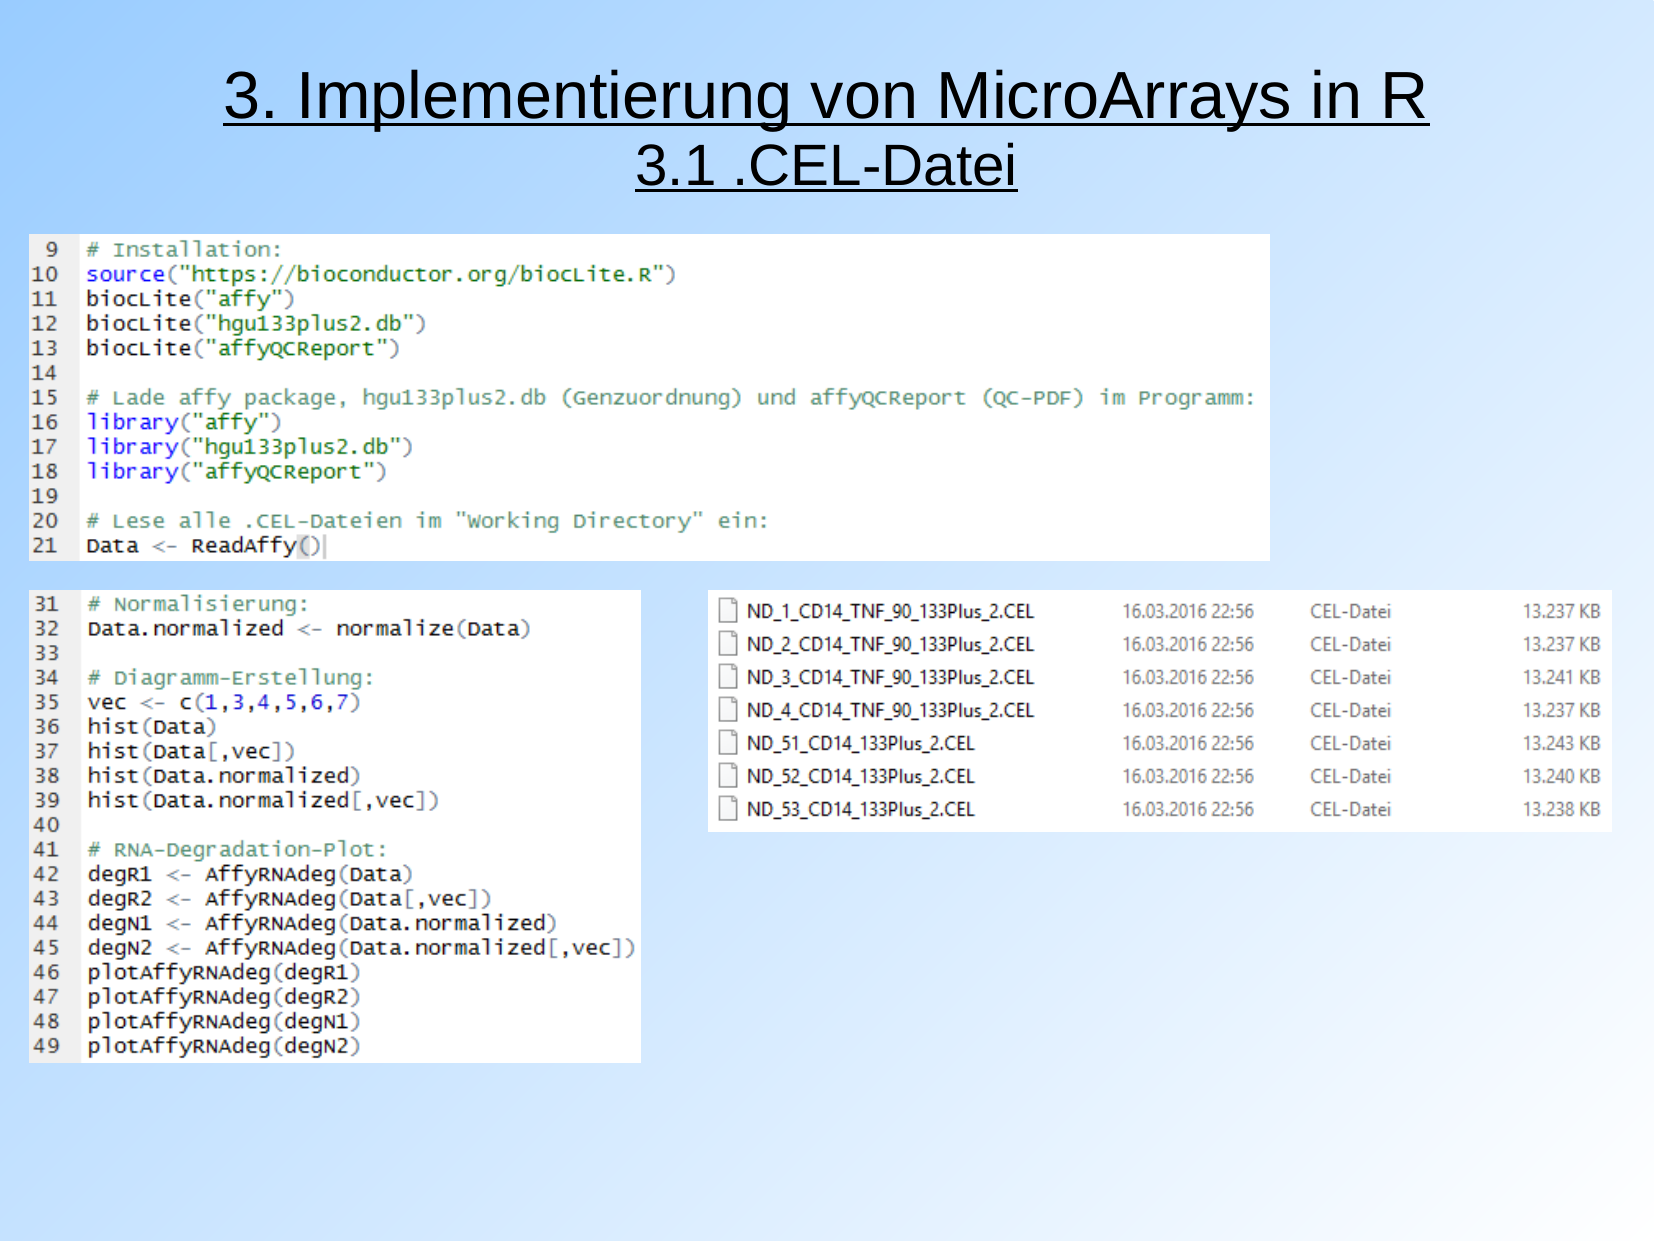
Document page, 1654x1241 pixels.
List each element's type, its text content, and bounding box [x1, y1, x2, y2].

picture [29, 234, 1270, 562]
title 3. Implementierung von MicroArrays in R 3.1 .CEL-Datei [0, 0, 1654, 257]
picture [708, 590, 1612, 832]
picture [29, 590, 641, 1063]
